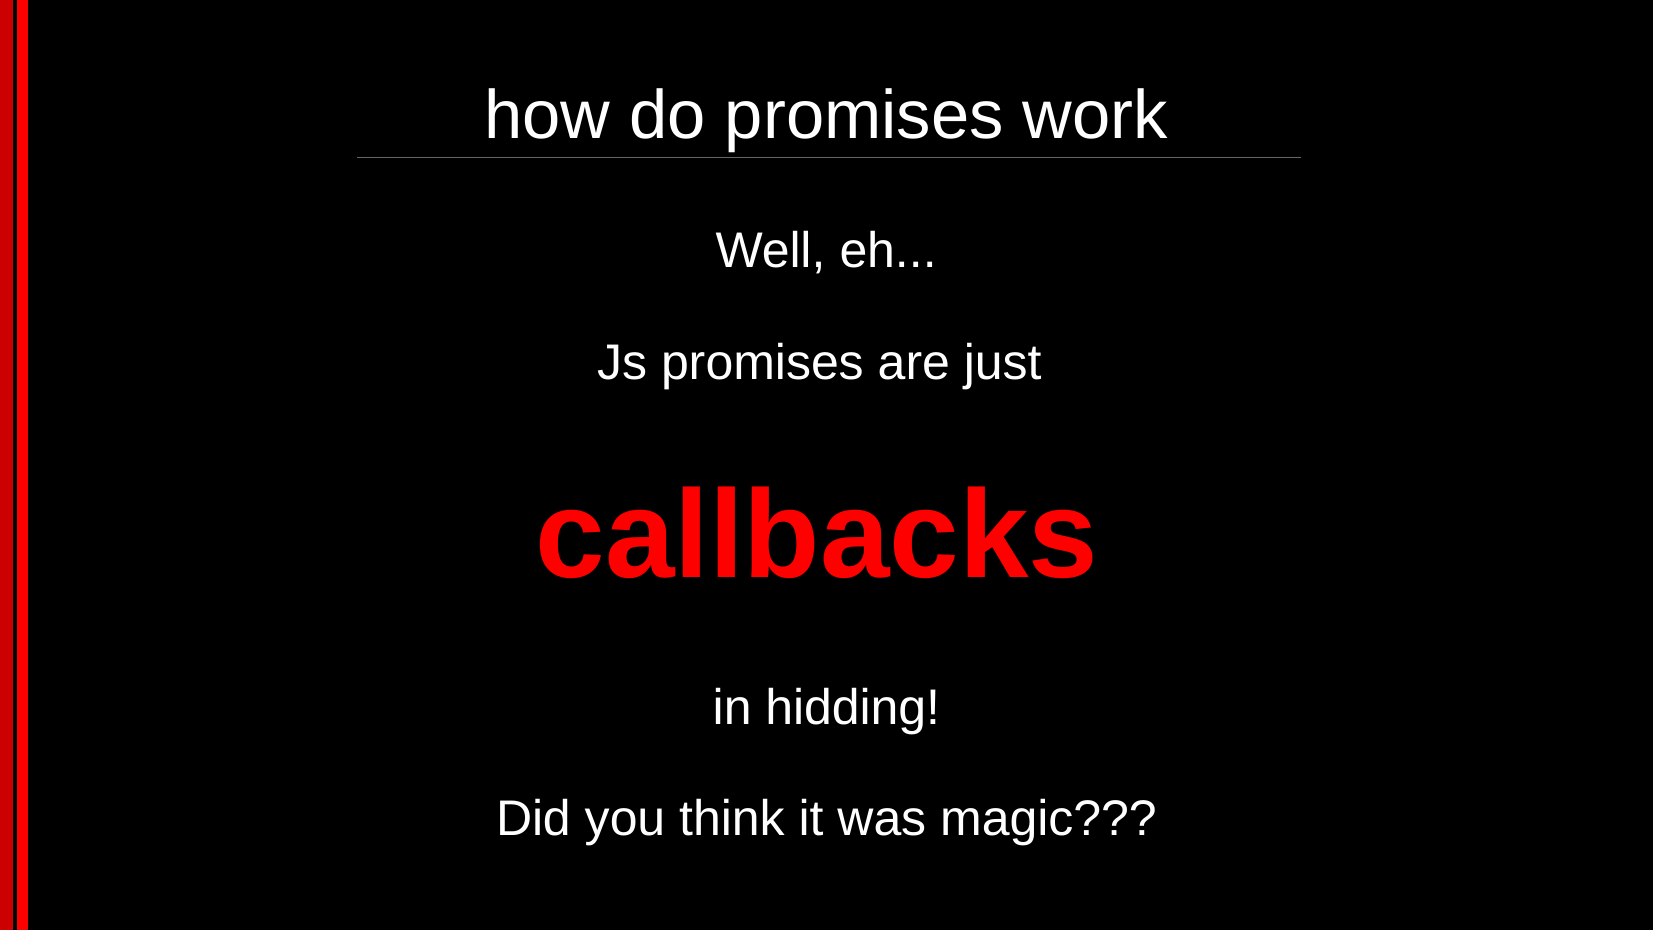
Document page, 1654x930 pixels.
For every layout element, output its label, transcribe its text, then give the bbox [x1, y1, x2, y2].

title how do promises work [82, 36, 1571, 193]
subtitle Well, eh... Js promises are just callbacks in hidding! Did you think it was magic??? [82, 220, 1571, 848]
